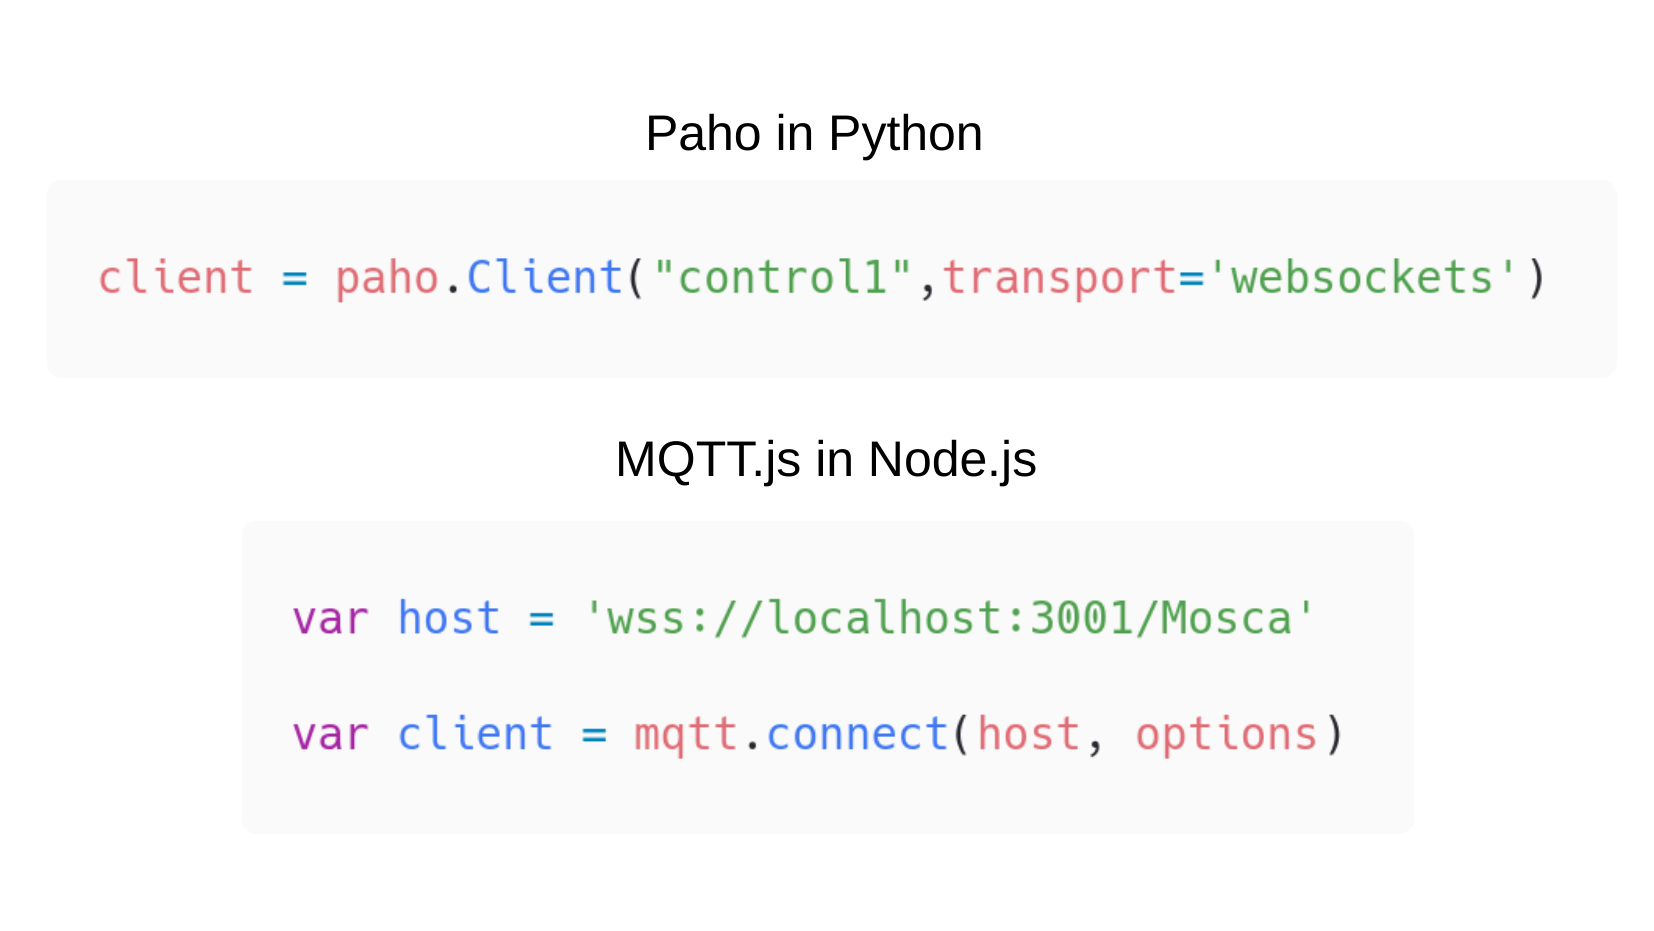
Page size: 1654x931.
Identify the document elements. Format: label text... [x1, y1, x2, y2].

text_box Paho in Python [320, 94, 1309, 166]
text_box MQTT.js in Node.js [332, 420, 1321, 492]
picture [47, 180, 1617, 378]
picture [242, 521, 1414, 834]
